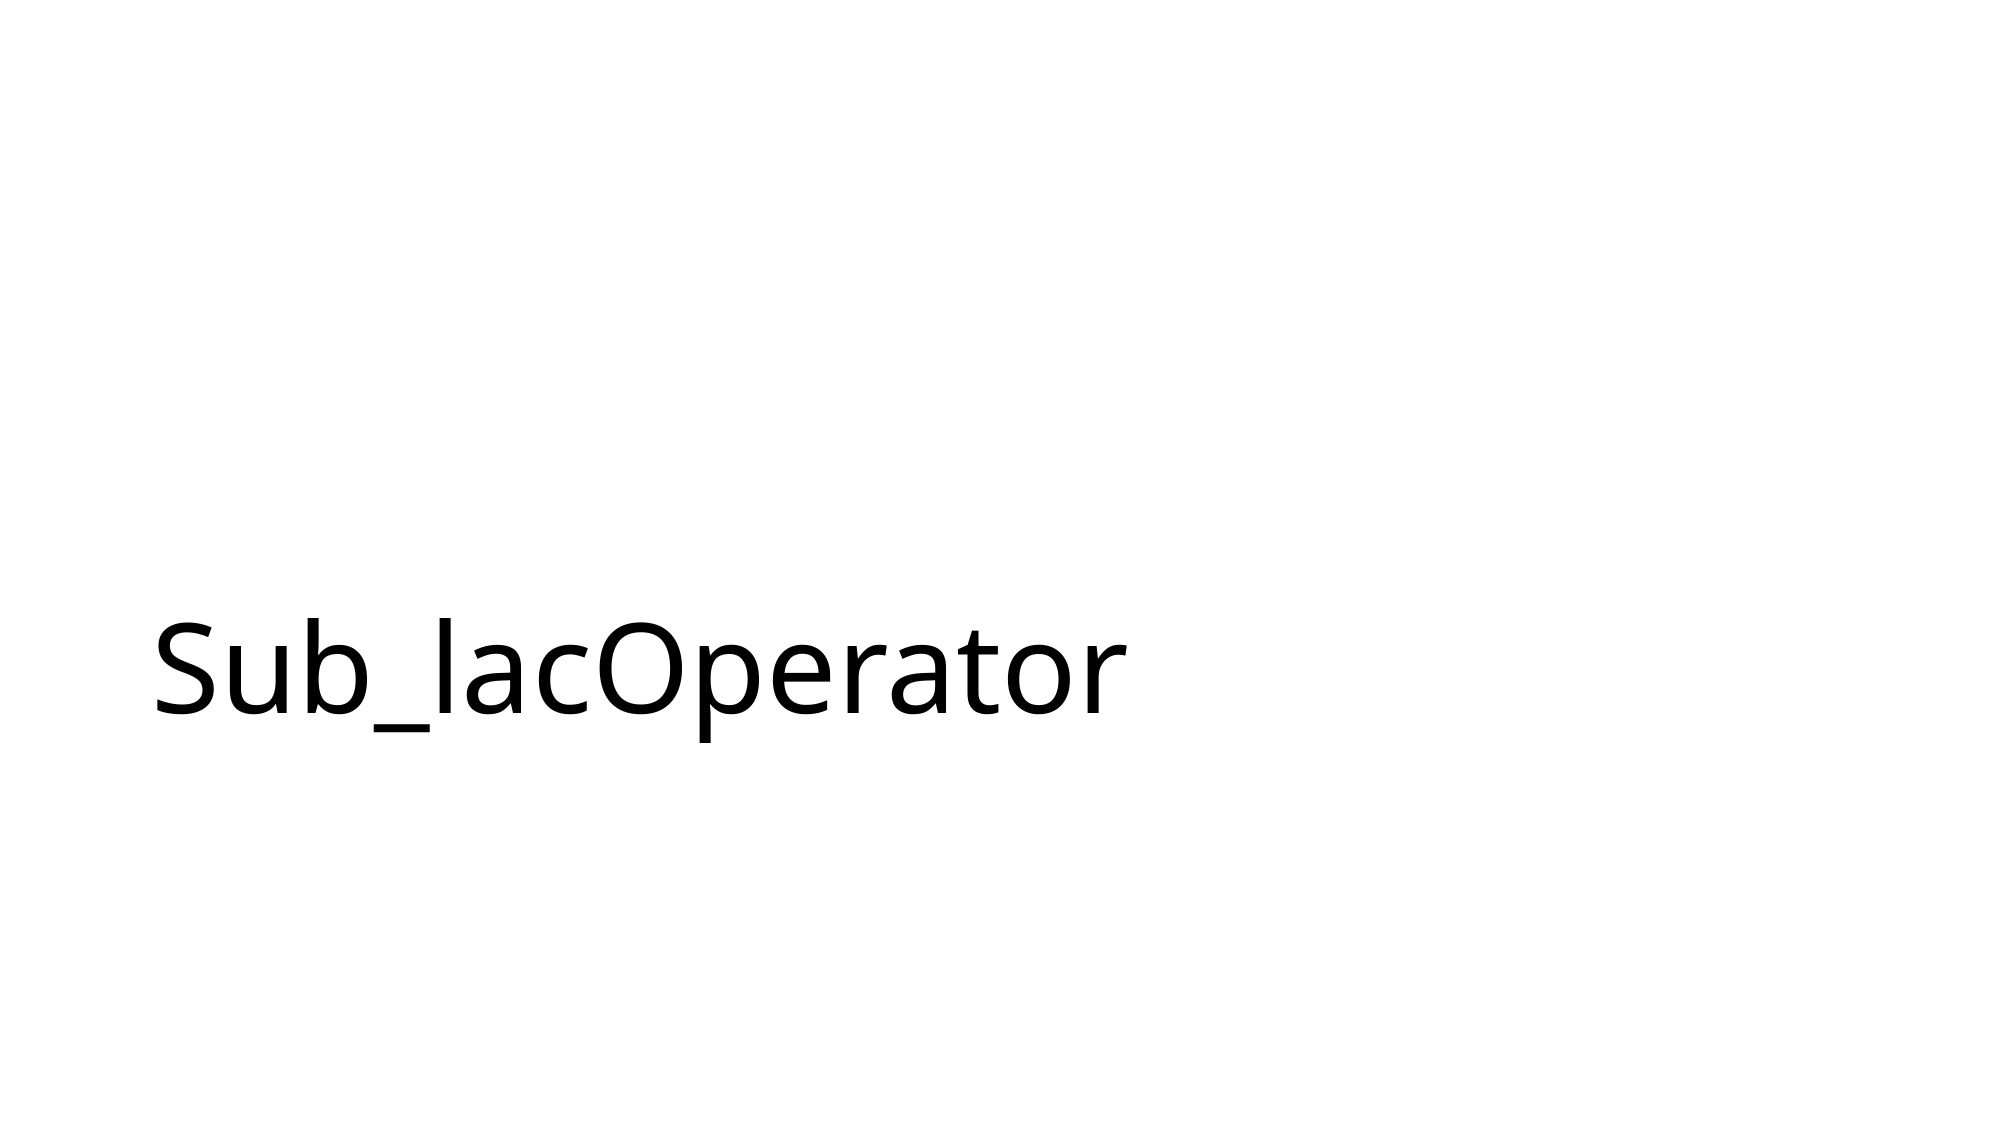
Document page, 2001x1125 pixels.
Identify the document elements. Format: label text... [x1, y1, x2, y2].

title Sub_lacOperator [136, 280, 1862, 749]
